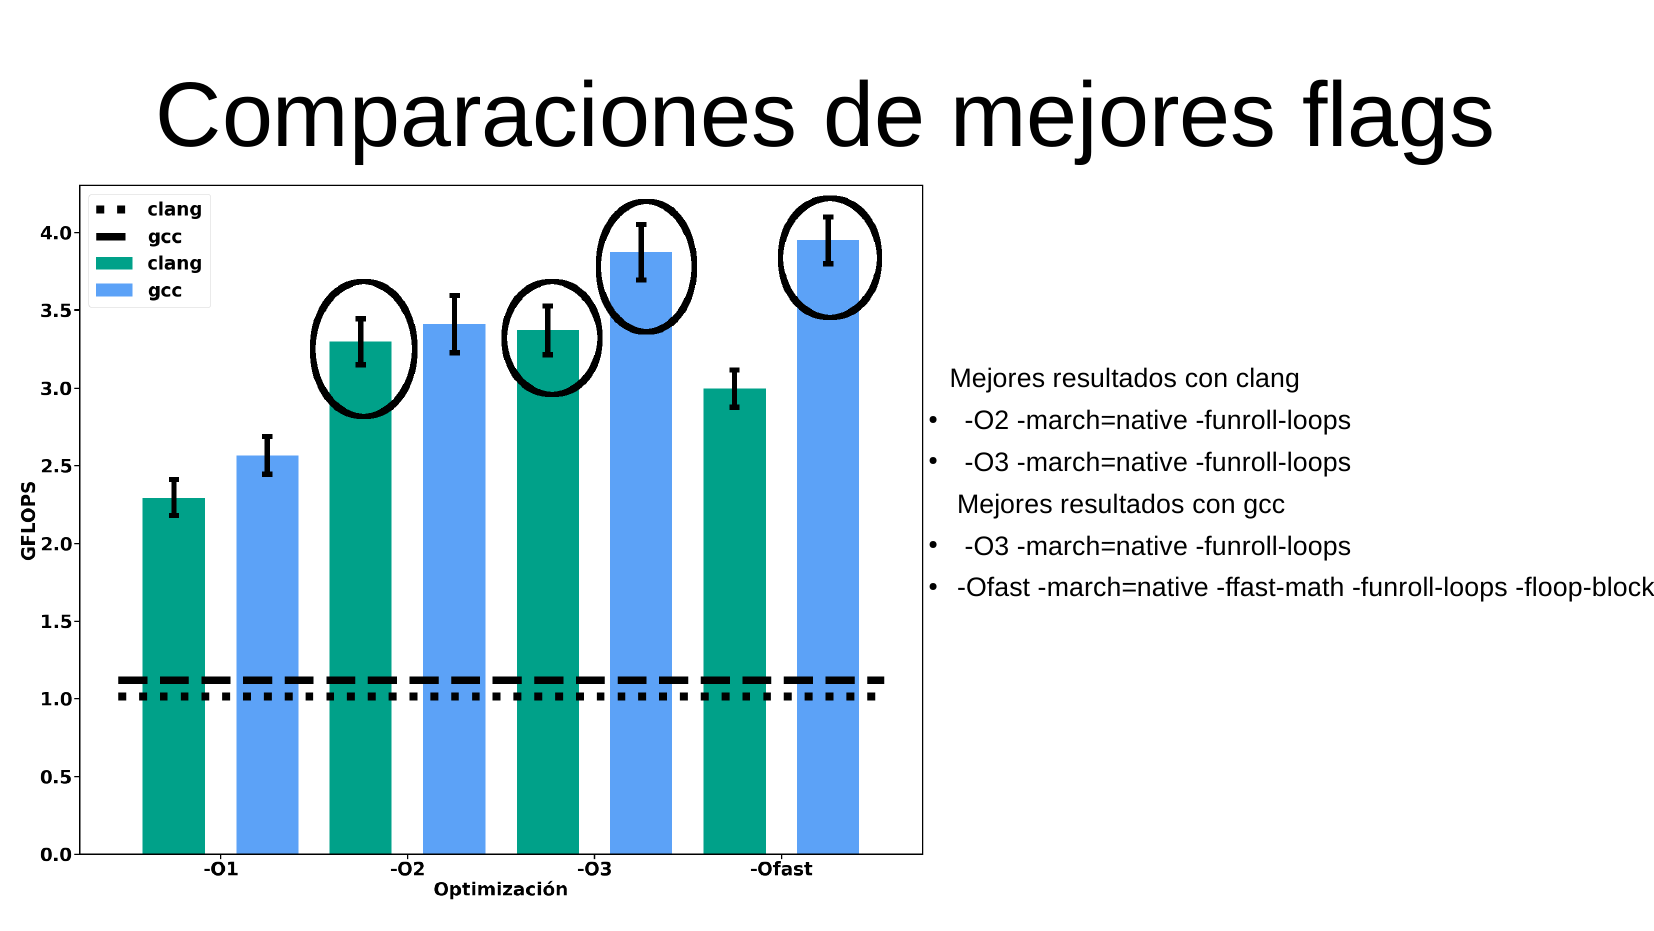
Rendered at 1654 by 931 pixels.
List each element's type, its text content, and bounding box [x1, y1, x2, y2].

list Mejores resultados con clang -O2 -march=native -funroll-loops -O3 -march=native -funroll-loops Mejores resultados con gcc -O3 -march=native -funroll-loops -Ofast -march=native -ffast-math -funroll-loops -floop-block [921, 70, 1654, 611]
title Comparaciones de mejores flags [82, 37, 1571, 165]
picture [0, 165, 942, 919]
